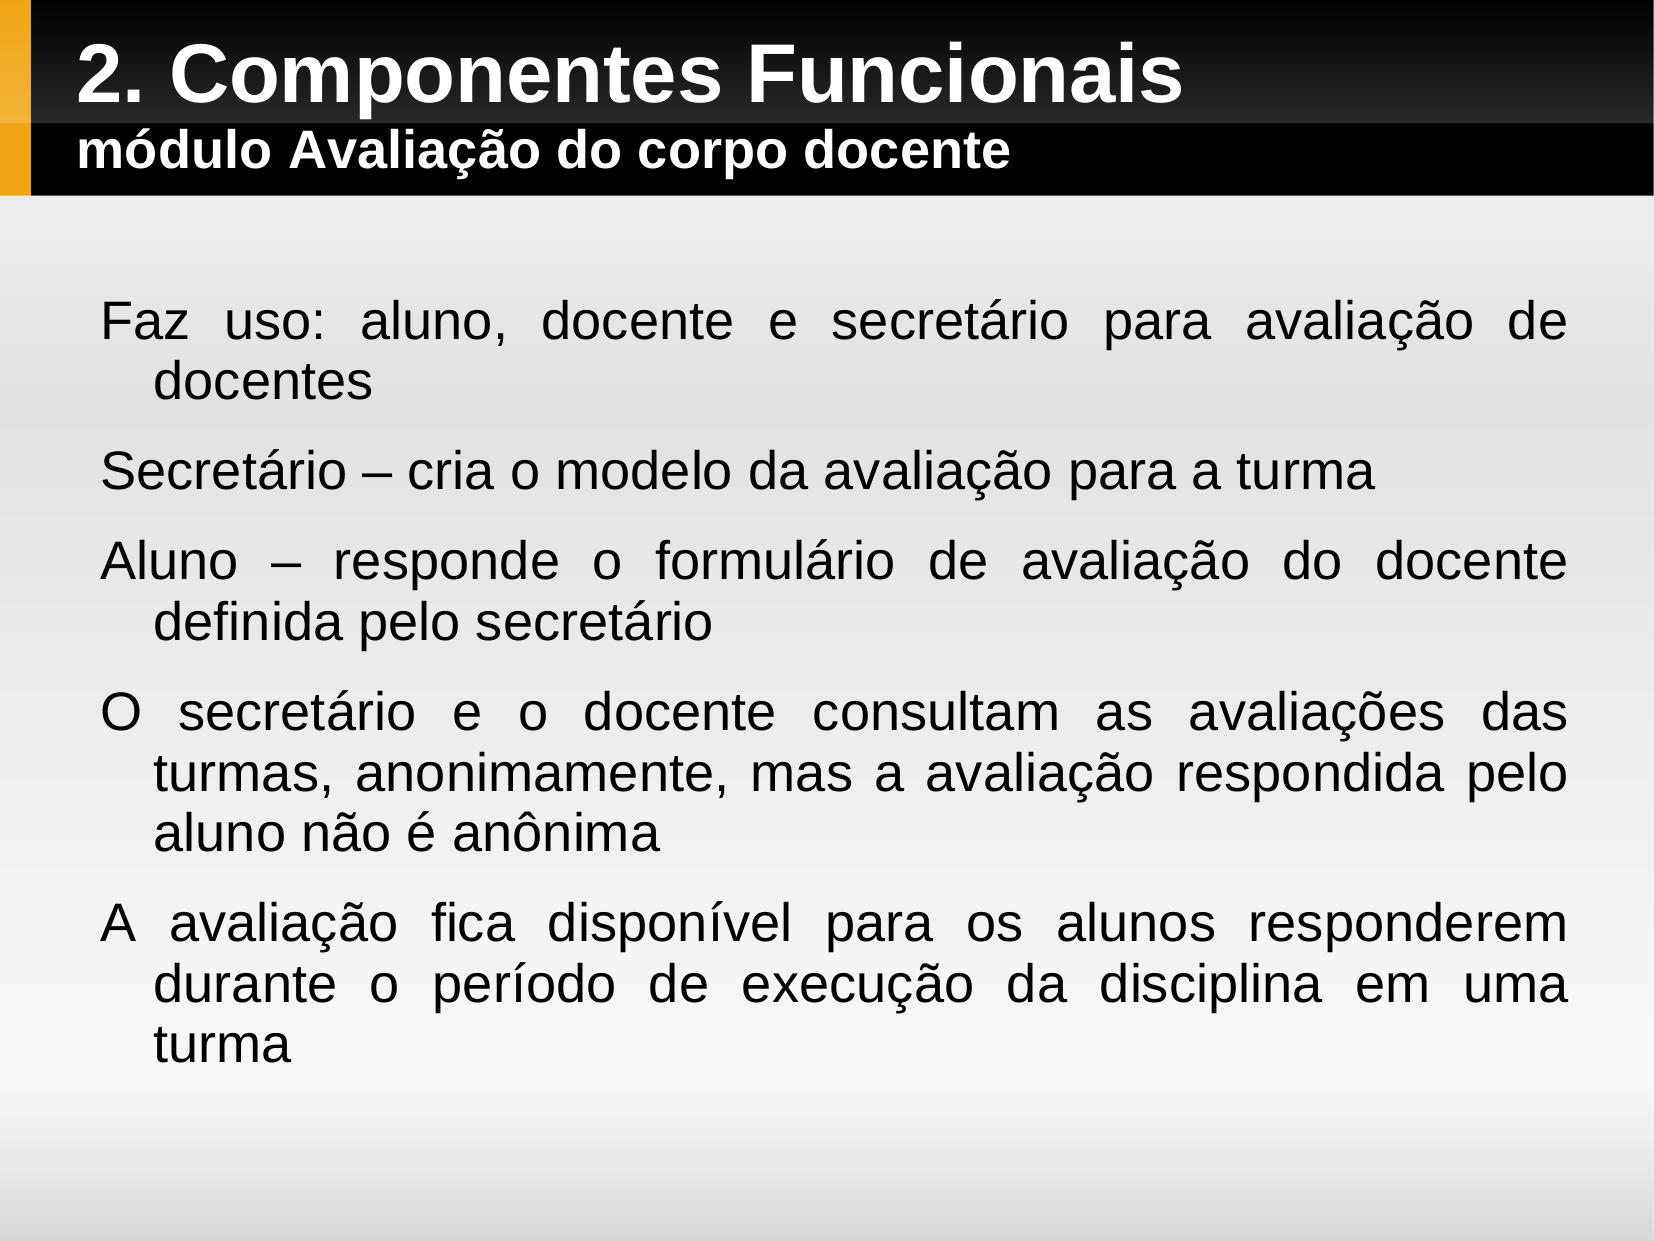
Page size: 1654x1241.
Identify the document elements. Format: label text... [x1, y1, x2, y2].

picture [0, 0, 1654, 1241]
title 2. Componentes Funcionais módulo Avaliação do corpo docente [76, 0, 1565, 208]
list Faz uso: aluno, docente e secretário para avaliação de docentes Secretário – cria o modelo da avaliação para a turma Aluno – responde o formulário de avaliação do docente definida pelo secretário O secretário e o docente consultam as avaliações das turmas, anonimamente, mas a avaliação respondida pelo aluno não é anônima A avaliação fica disponível para os alunos responderem durante o período de execução da disciplina em uma turma [82, 290, 1571, 1109]
